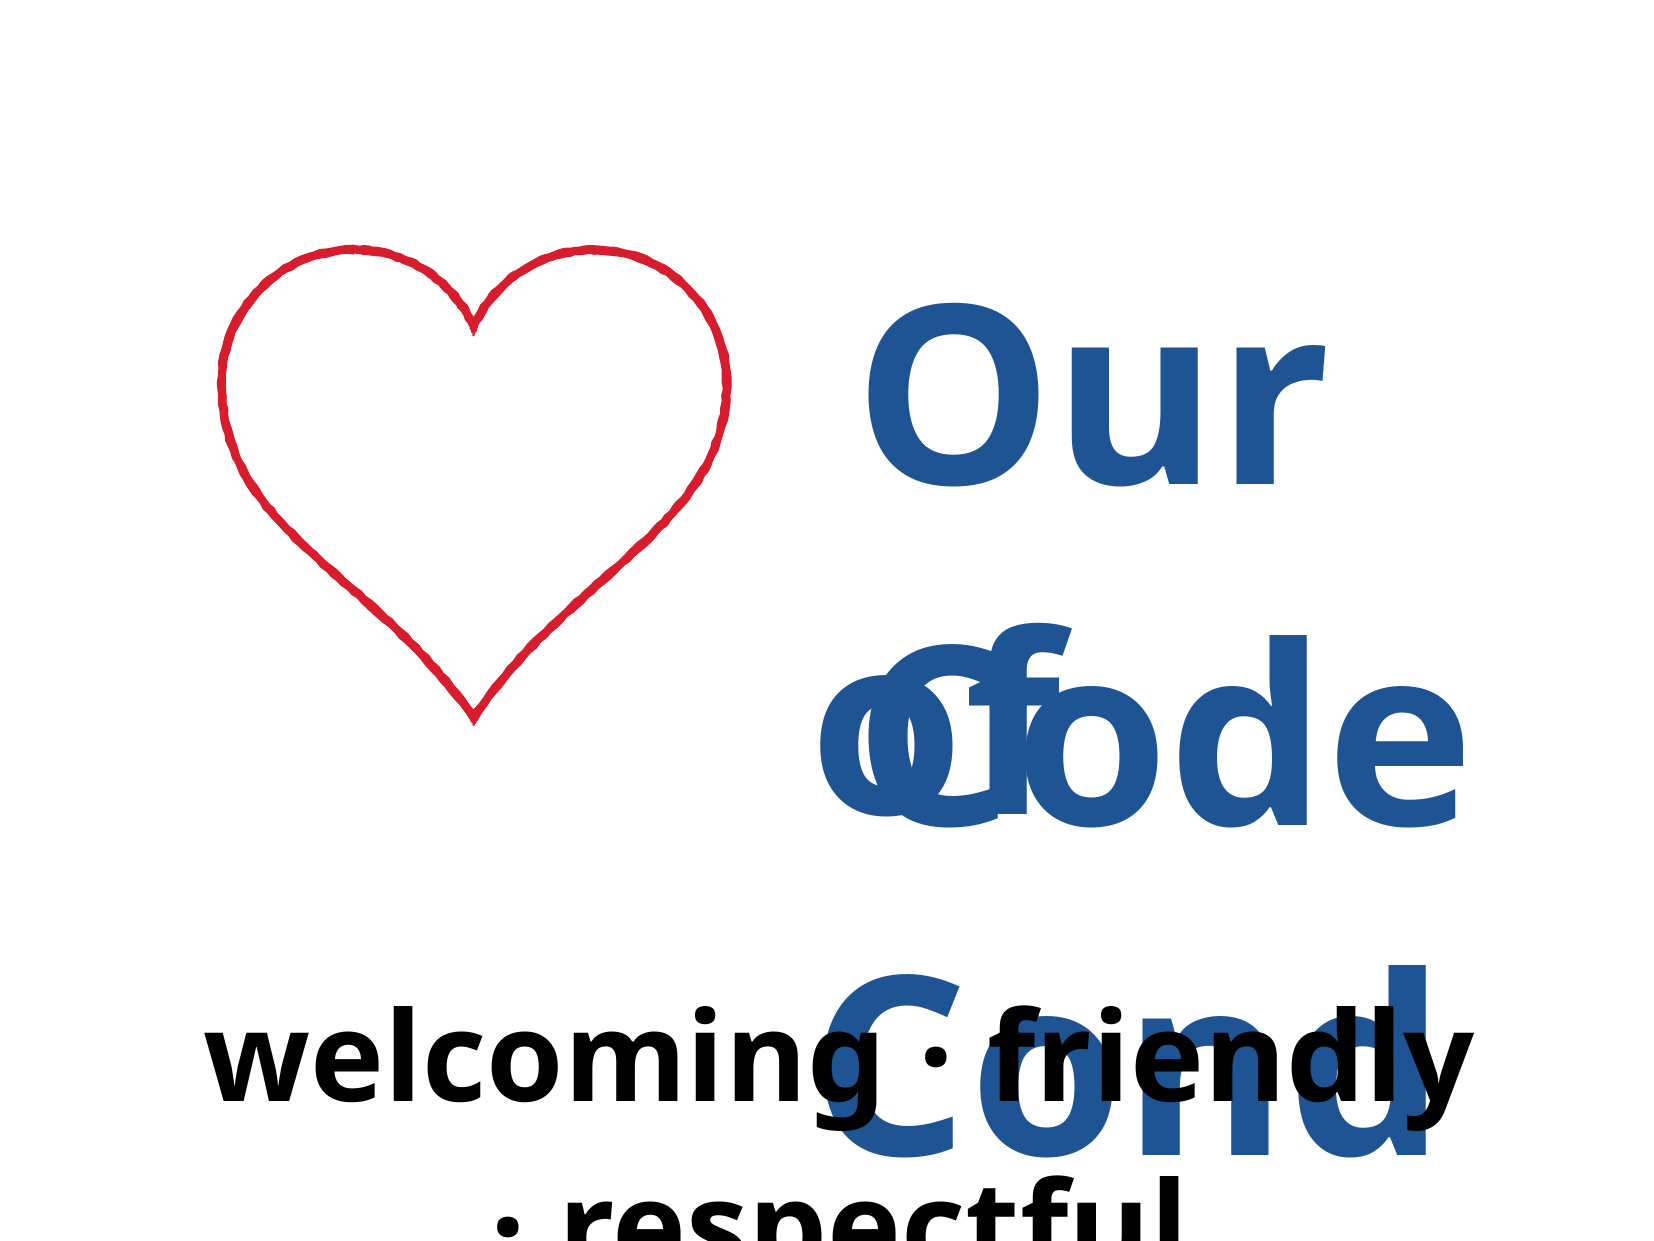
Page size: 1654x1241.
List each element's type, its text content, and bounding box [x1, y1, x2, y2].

text_box welcoming · friendly · respectful [165, 960, 1516, 1133]
text_box Our Code [840, 210, 1636, 856]
text_box of Conduct [795, 540, 1576, 1186]
picture [150, 165, 864, 885]
